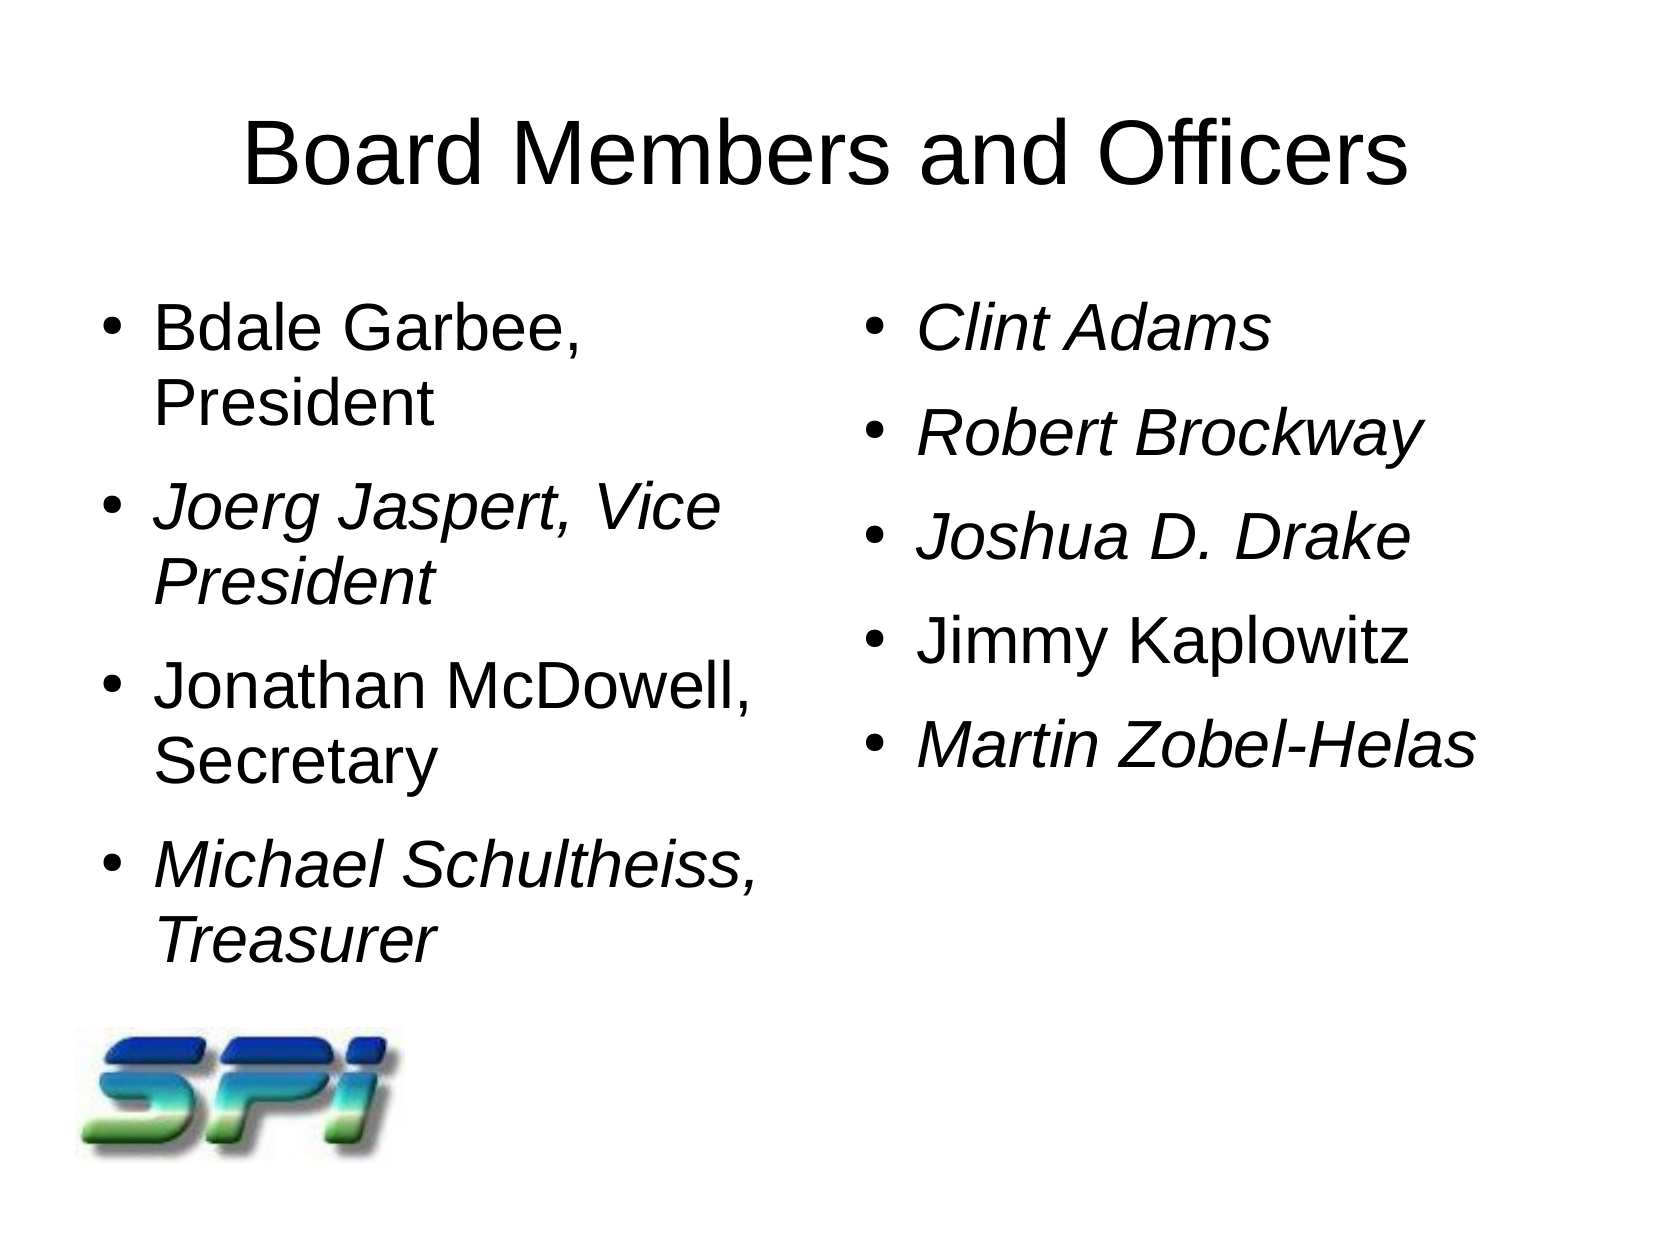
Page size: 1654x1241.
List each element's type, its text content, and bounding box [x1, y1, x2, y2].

list Clint Adams Robert Brockway Joshua D. Drake Jimmy Kaplowitz Martin Zobel-Helas [845, 290, 1572, 1094]
picture [75, 1027, 405, 1163]
title Board Members and Officers [82, 49, 1571, 257]
list Bdale Garbee, President Joerg Jaspert, Vice President Jonathan McDowell, Secretary Michael Schultheiss, Treasurer [82, 290, 809, 1109]
